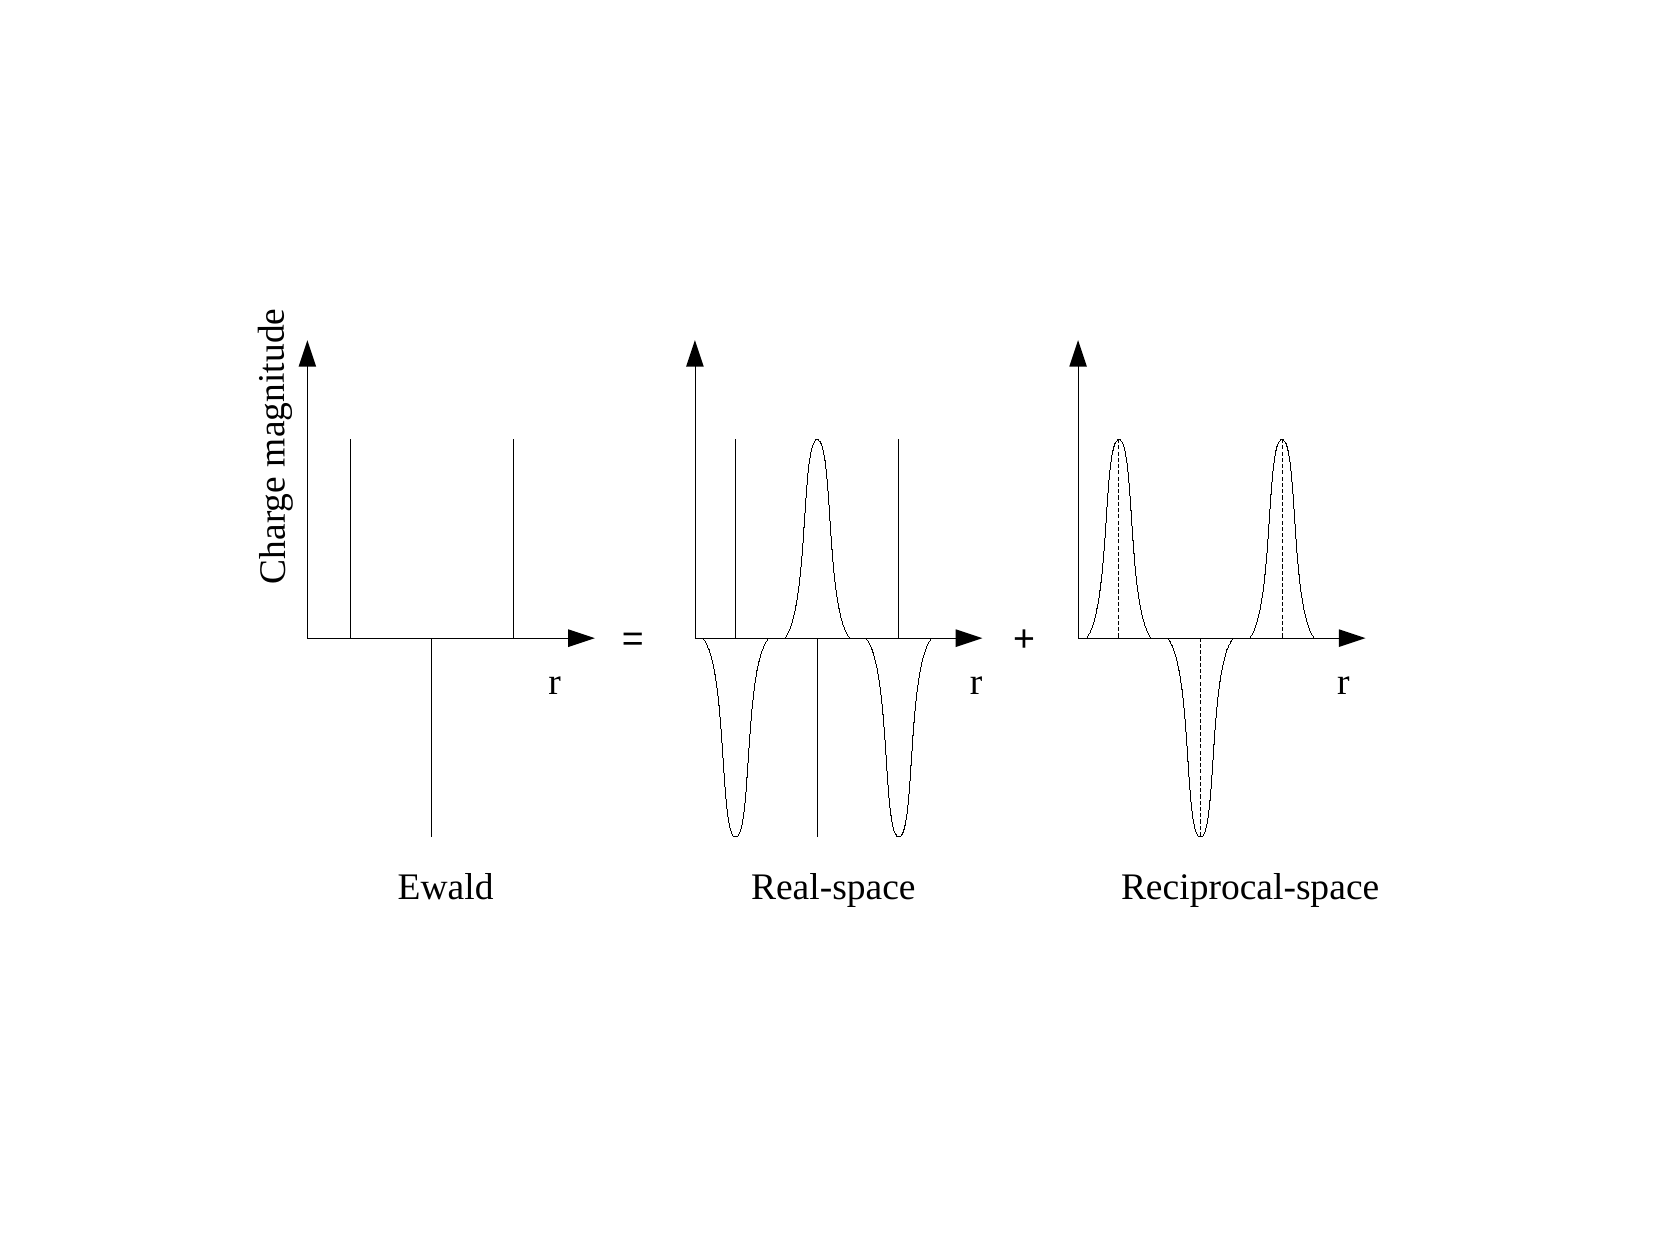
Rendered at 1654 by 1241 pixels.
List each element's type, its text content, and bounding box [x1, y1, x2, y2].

text_box Ewald [382, 858, 509, 916]
text_box Reciprocal-space [1106, 858, 1396, 916]
text_box r [533, 653, 576, 710]
text_box r [1322, 653, 1365, 710]
text_box = [607, 610, 653, 673]
text_box Real-space [736, 858, 941, 916]
text_box + [998, 610, 1040, 667]
text_box r [955, 653, 998, 710]
text_box Charge magnitude [242, 293, 301, 600]
